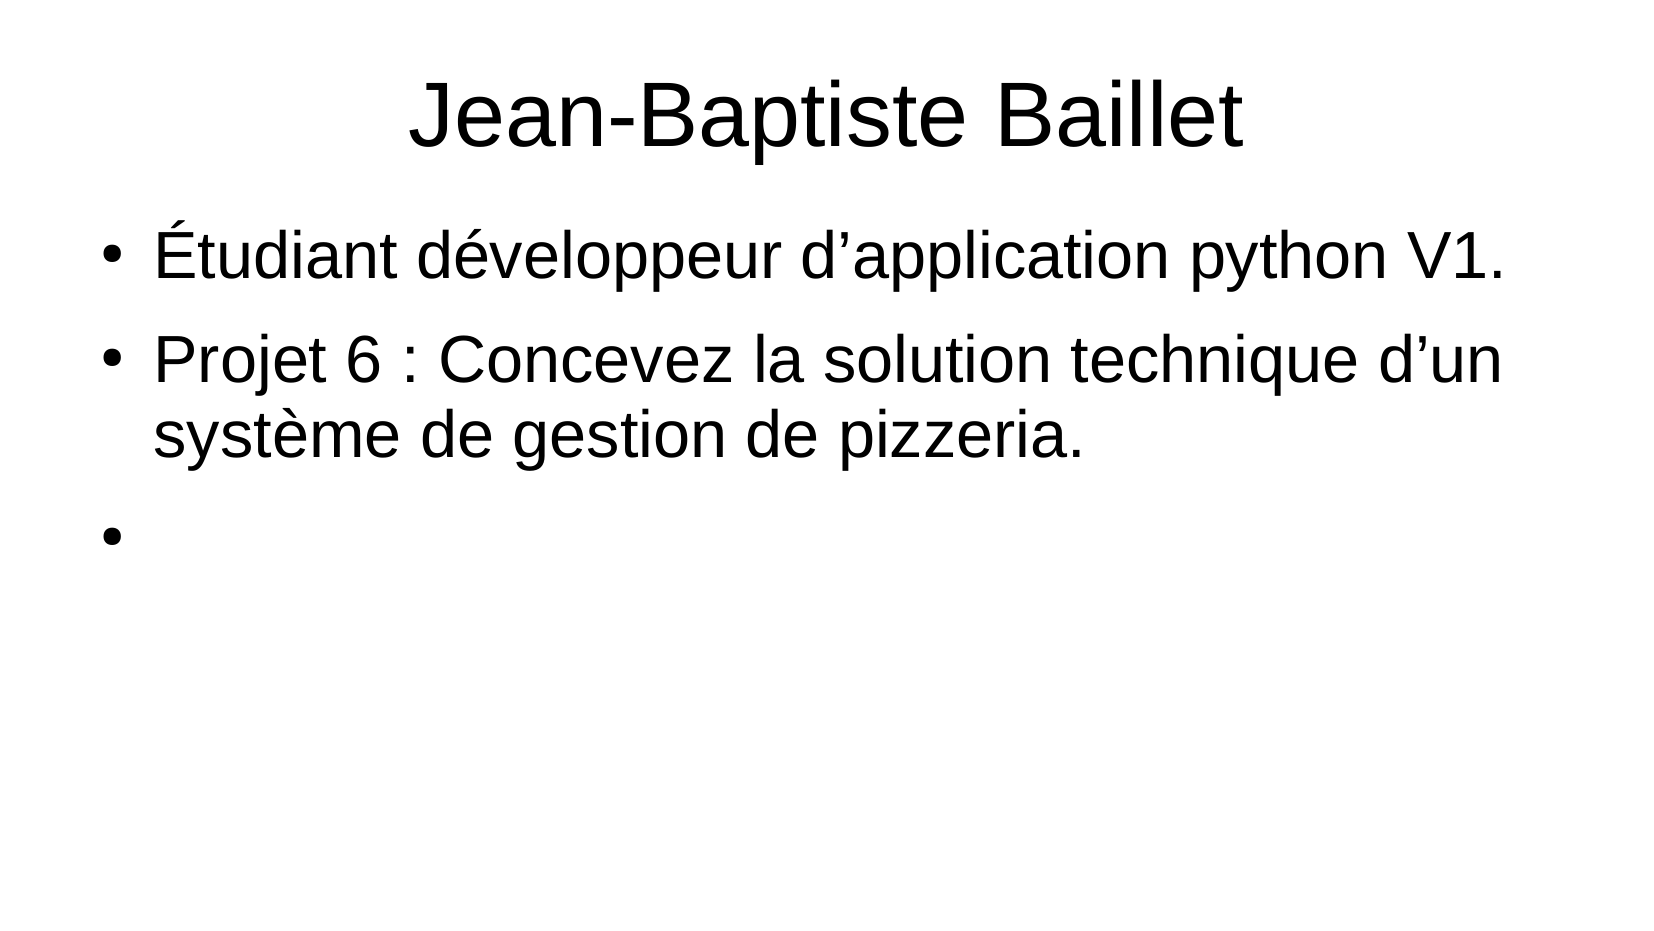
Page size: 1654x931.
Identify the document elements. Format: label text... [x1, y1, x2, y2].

list Étudiant développeur d’application python V1. Projet 6 : Concevez la solution technique d’un système de gestion de pizzeria. [82, 217, 1571, 758]
title Jean-Baptiste Baillet [82, 37, 1571, 193]
